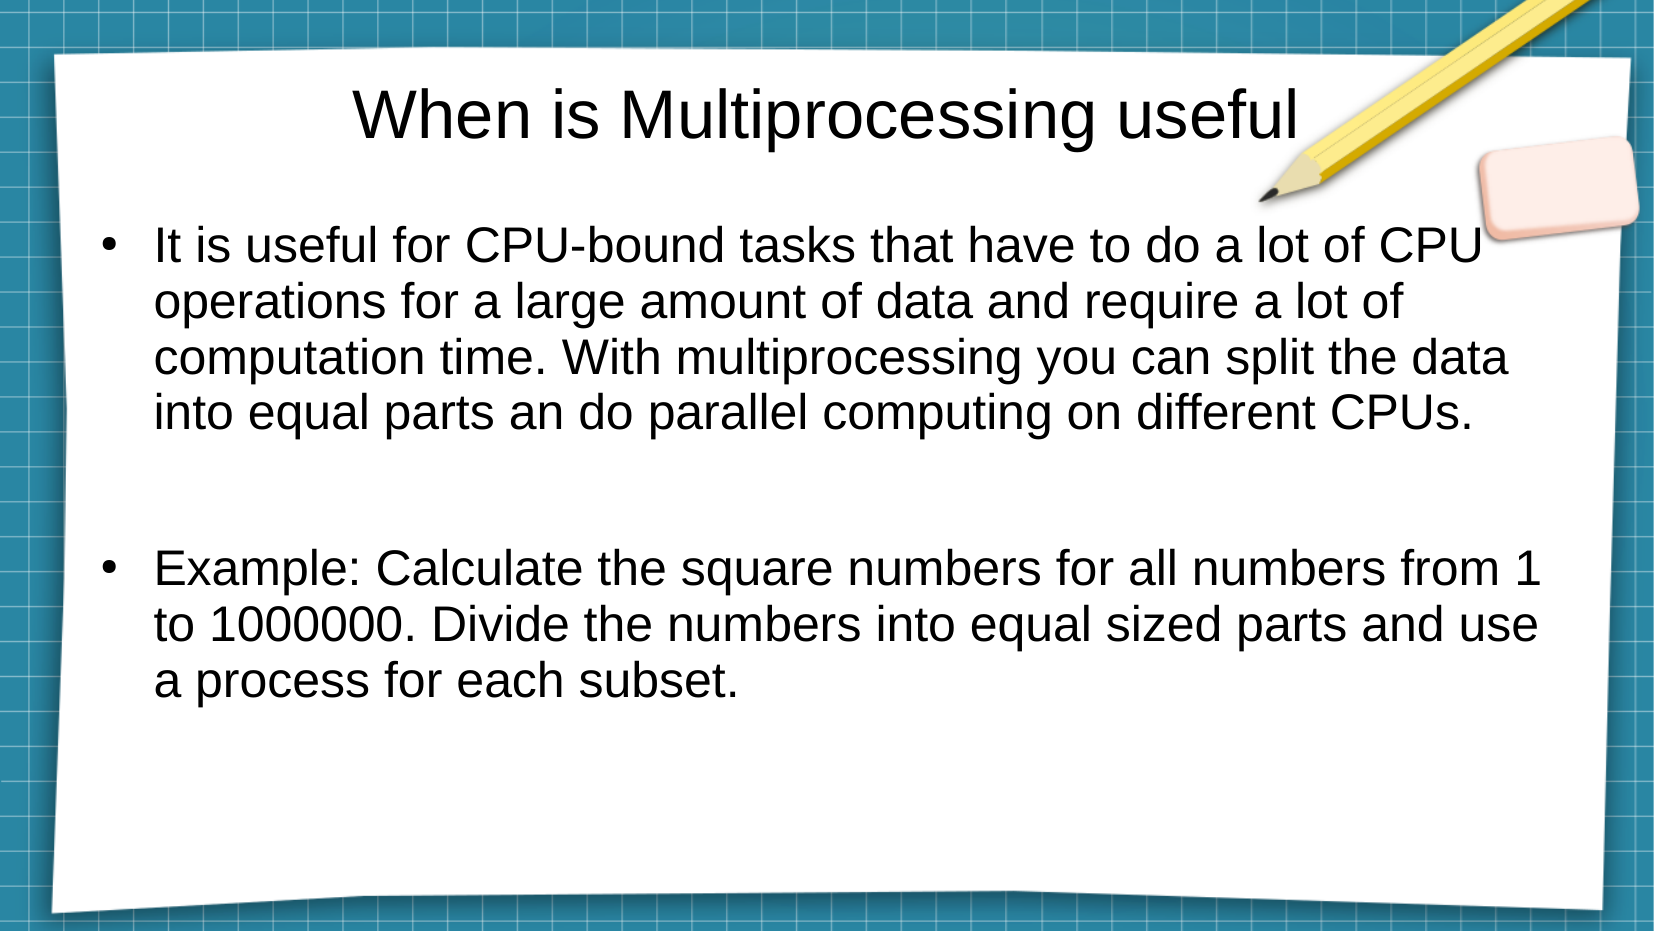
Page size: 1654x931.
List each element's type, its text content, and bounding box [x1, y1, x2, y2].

picture [0, 0, 1654, 931]
title When is Multiprocessing useful [82, 37, 1571, 193]
list It is useful for CPU-bound tasks that have to do a lot of CPU operations for a large amount of data and require a lot of computation time. With multiprocessing you can split the data into equal parts an do parallel computing on different CPUs. Example: Calculate the square numbers for all numbers from 1 to 1000000. Divide the numbers into equal sized parts and use a process for each subset. [82, 217, 1571, 758]
